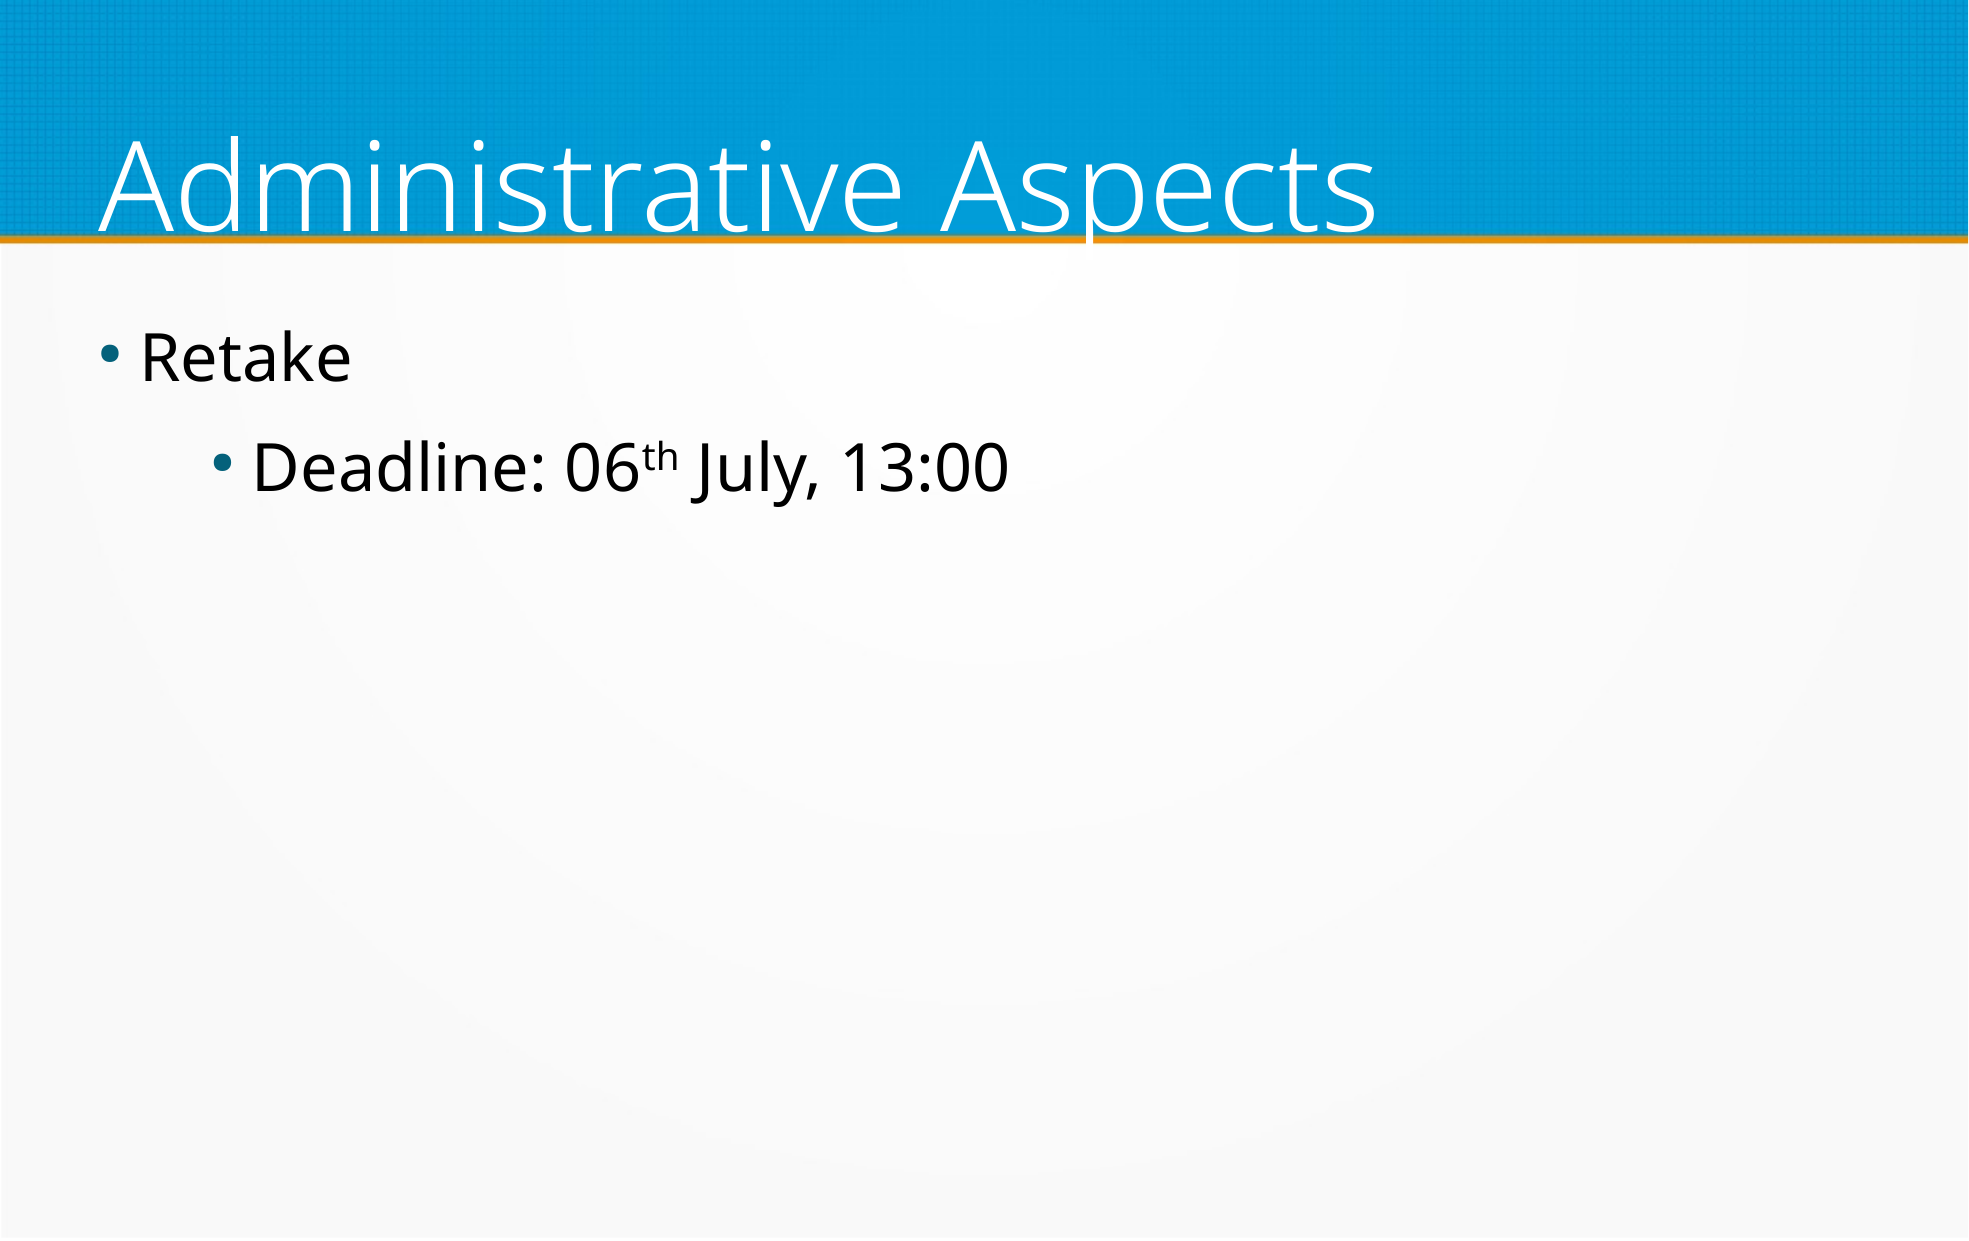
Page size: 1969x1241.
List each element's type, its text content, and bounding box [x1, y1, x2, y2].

title Administrative Aspects [98, 49, 1870, 257]
list Retake Deadline: 06th July, 13:00 [98, 315, 1860, 1156]
picture [0, 233, 1969, 1241]
